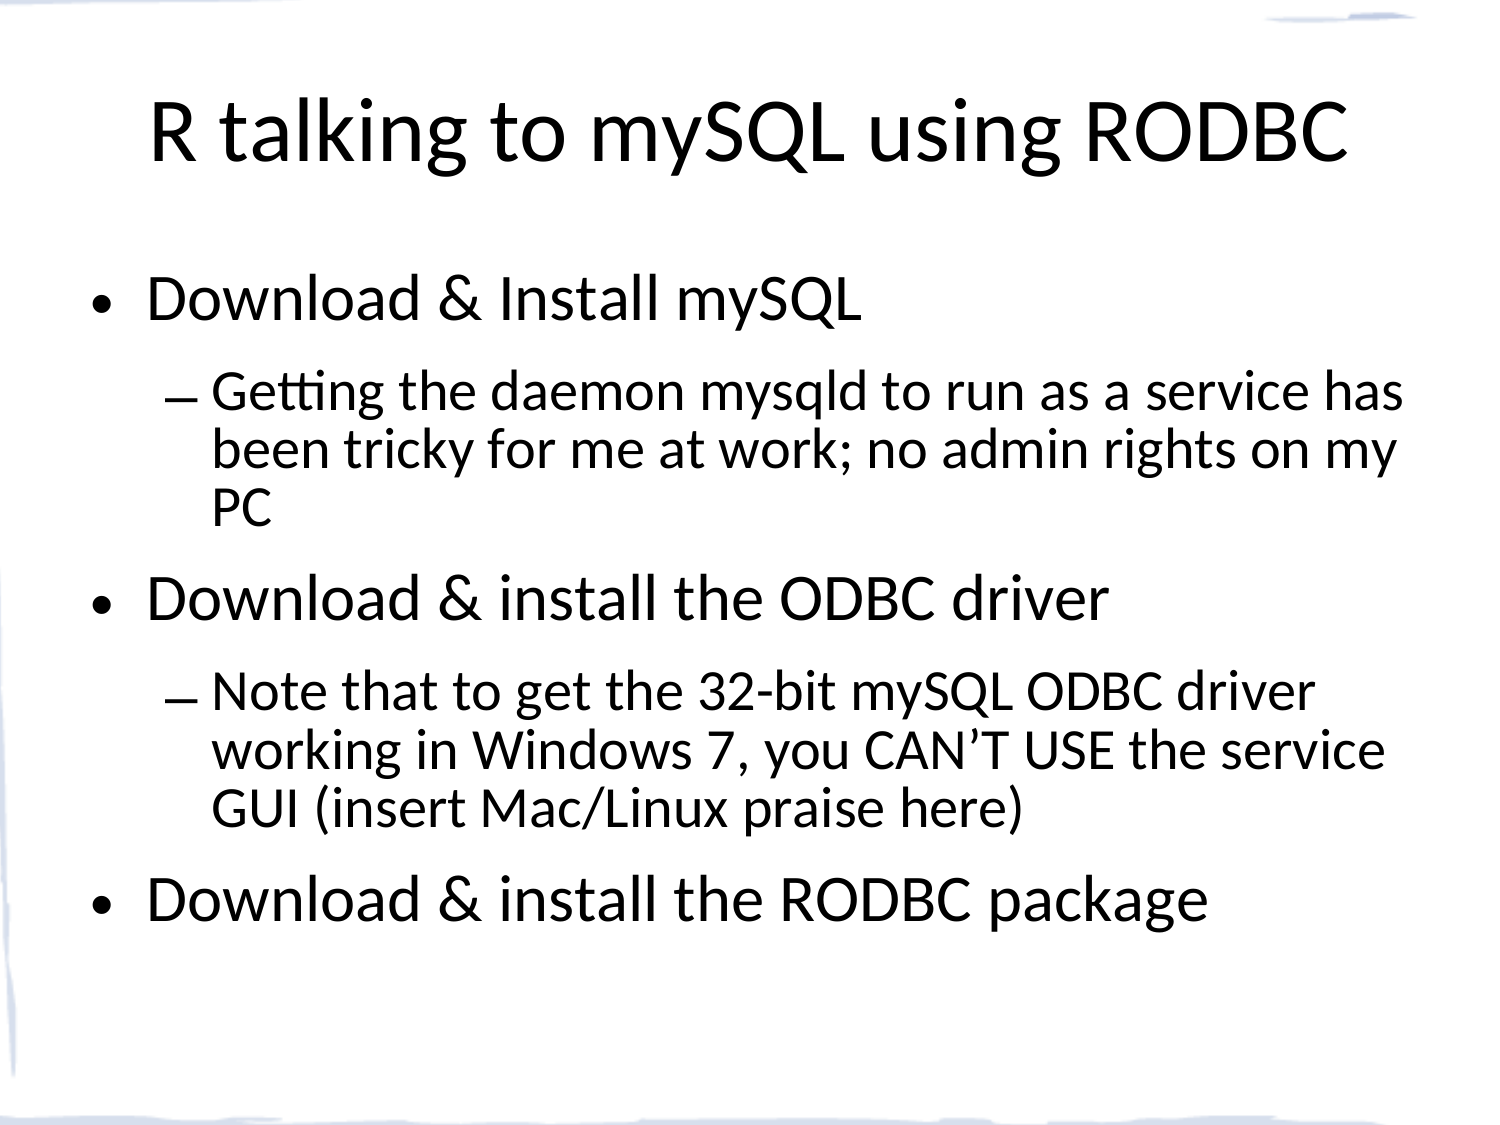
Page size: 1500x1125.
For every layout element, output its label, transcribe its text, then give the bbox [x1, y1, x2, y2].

title R talking to mySQL using RODBC [75, 45, 1425, 233]
picture [0, 0, 1500, 1125]
list Download & Install mySQL Getting the daemon mysqld to run as a service has been tricky for me at work; no admin rights on my PC Download & install the ODBC driver Note that to get the 32-bit mySQL ODBC driver working in Windows 7, you CAN’T USE the service GUI (insert Mac/Linux praise here) Download & install the RODBC package [75, 262, 1425, 1005]
